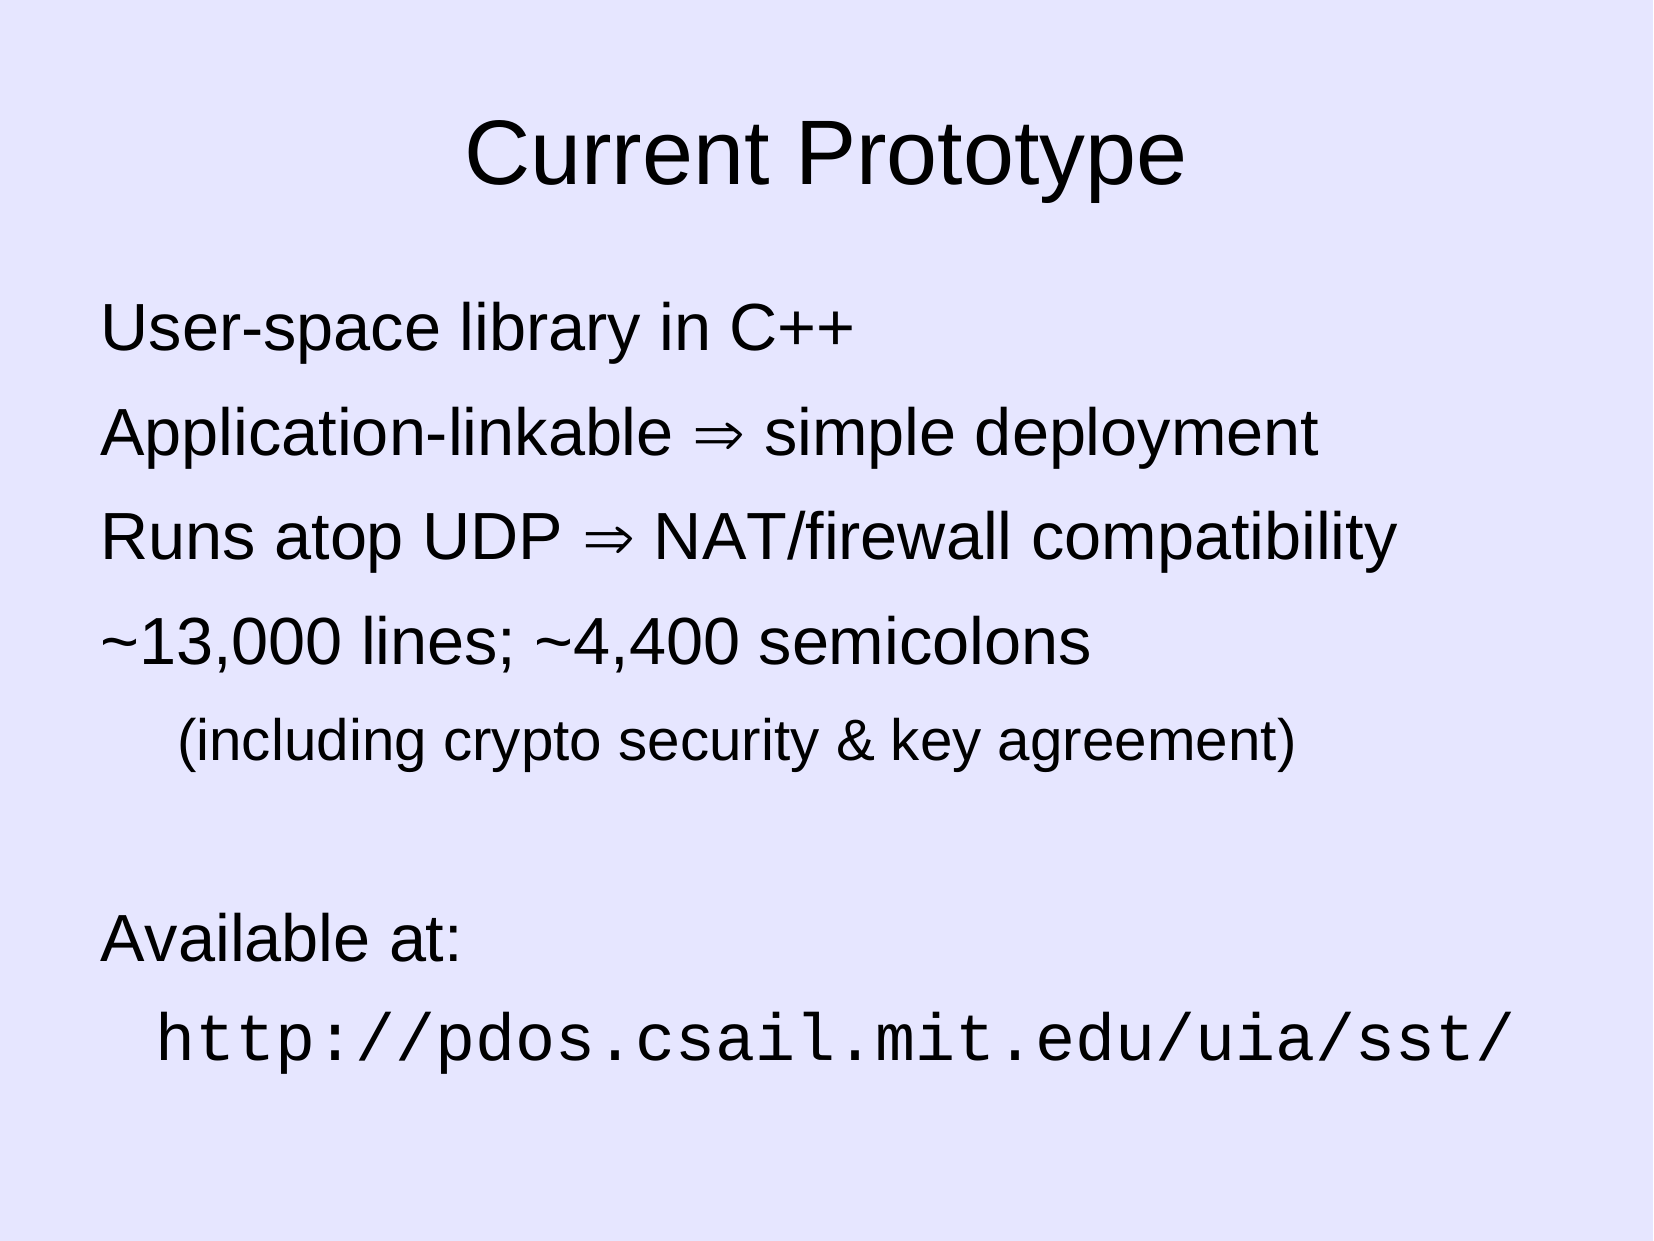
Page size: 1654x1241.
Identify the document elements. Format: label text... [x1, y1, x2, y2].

title Current Prototype [82, 49, 1571, 257]
list User-space library in C++ Application-linkable ⇒ simple deployment Runs atop UDP ⇒ NAT/firewall compatibility ~13,000 lines; ~4,400 semicolons (including crypto security & key agreement) Available at: http://pdos.csail.mit.edu/uia/sst/ [82, 290, 1571, 1095]
